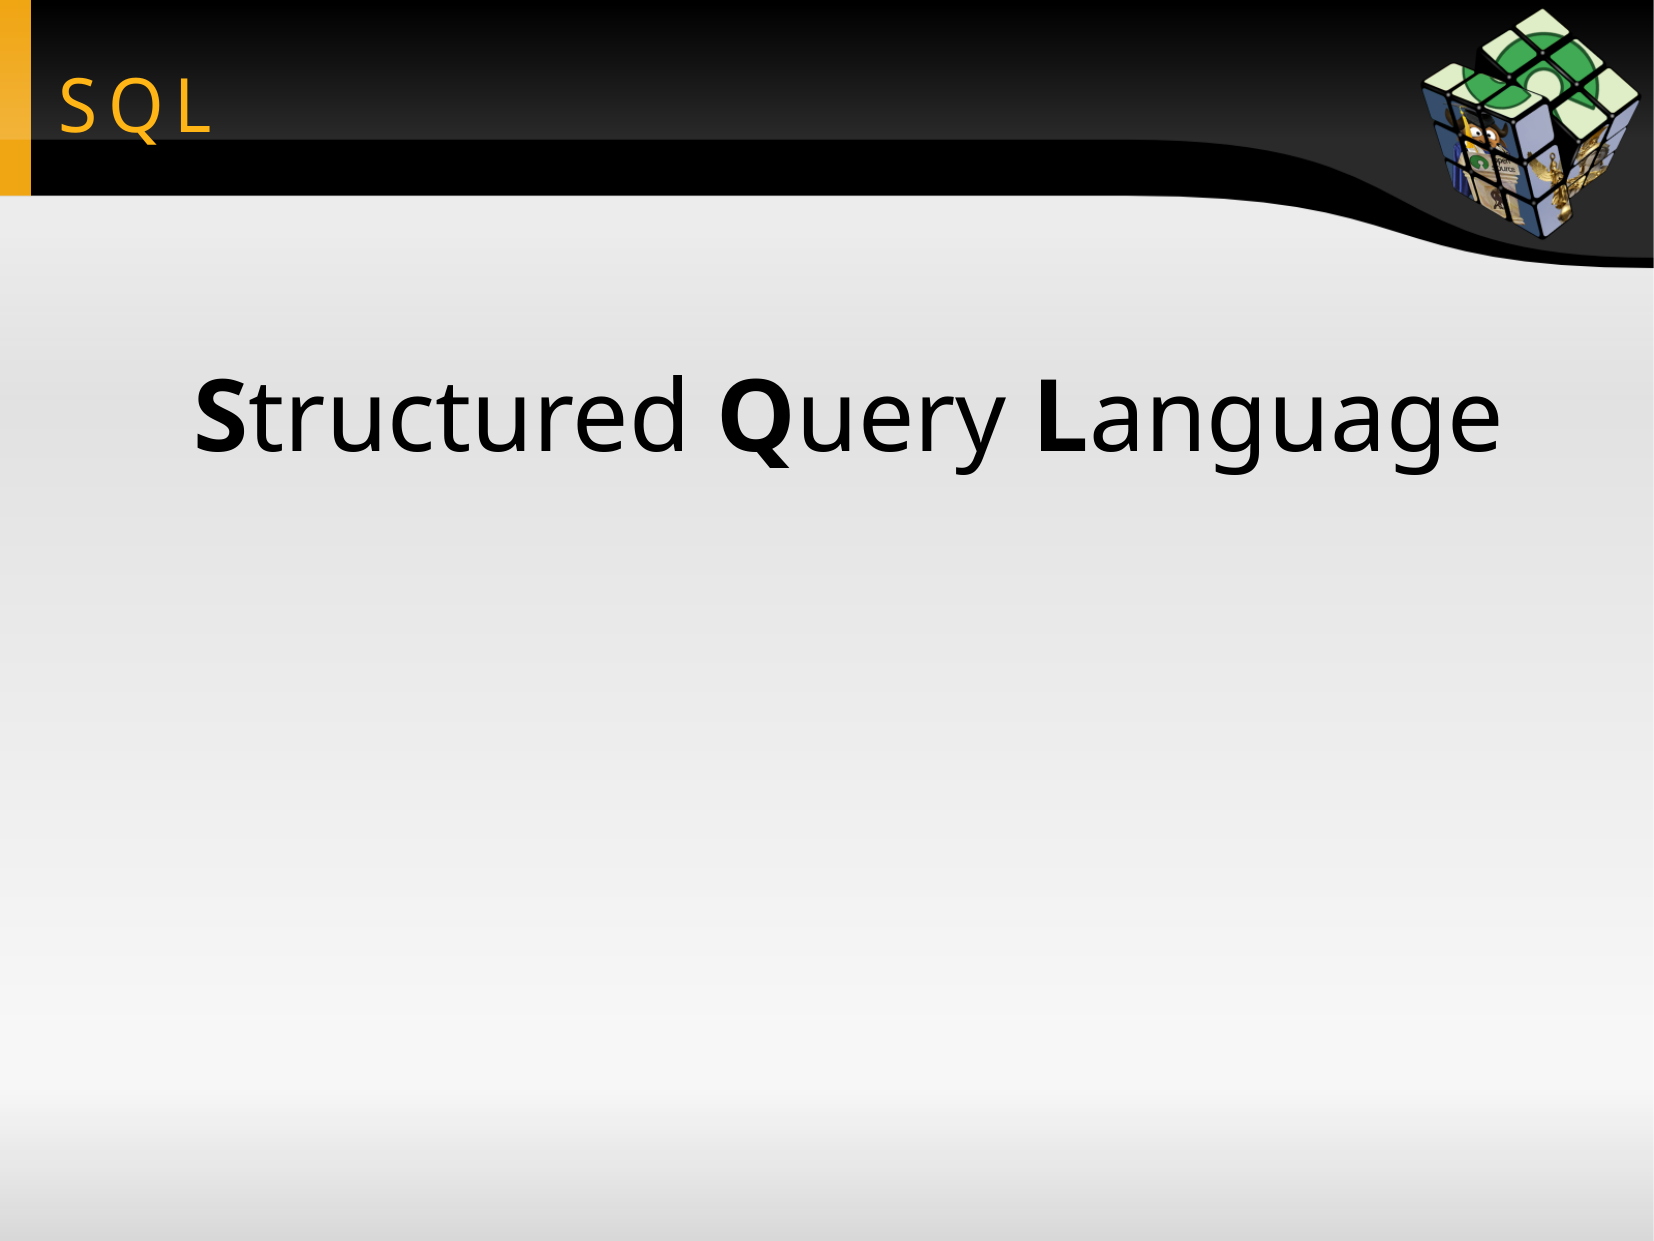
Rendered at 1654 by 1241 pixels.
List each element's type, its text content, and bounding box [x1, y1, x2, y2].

title SQL [59, 29, 1270, 178]
text_box Structured Query Language [179, 337, 1501, 520]
picture [0, 0, 1654, 1241]
